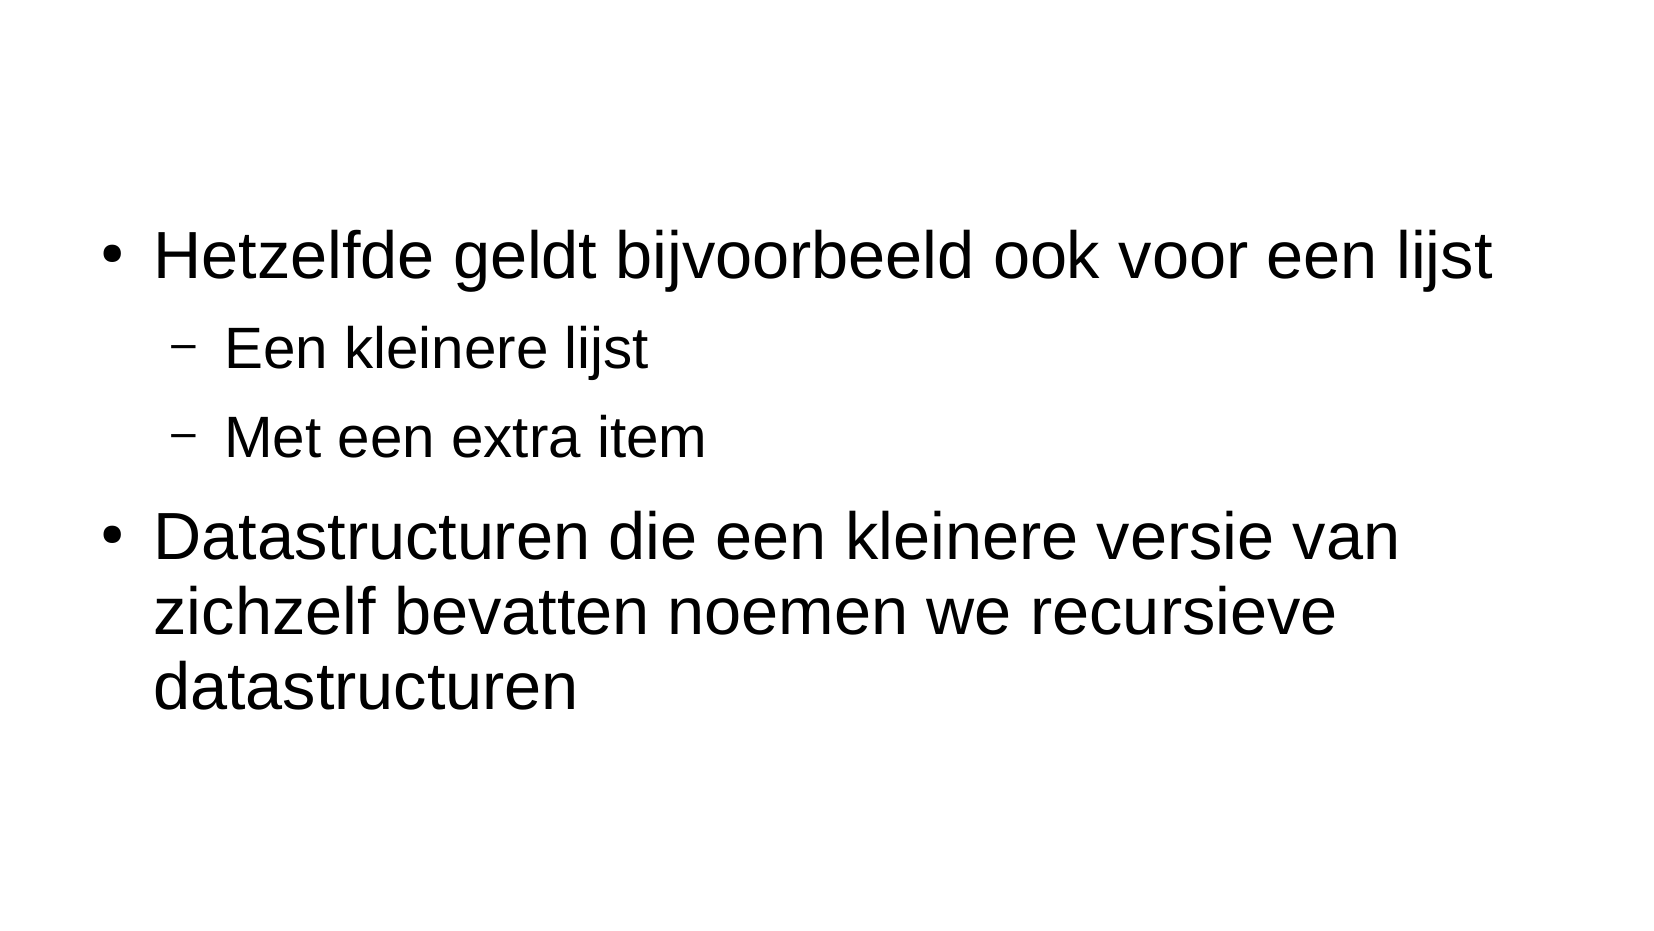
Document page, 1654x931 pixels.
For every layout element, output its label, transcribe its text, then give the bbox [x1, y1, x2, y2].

list Hetzelfde geldt bijvoorbeeld ook voor een lijst Een kleinere lijst Met een extra item Datastructuren die een kleinere versie van zichzelf bevatten noemen we recursieve datastructuren [82, 217, 1571, 758]
